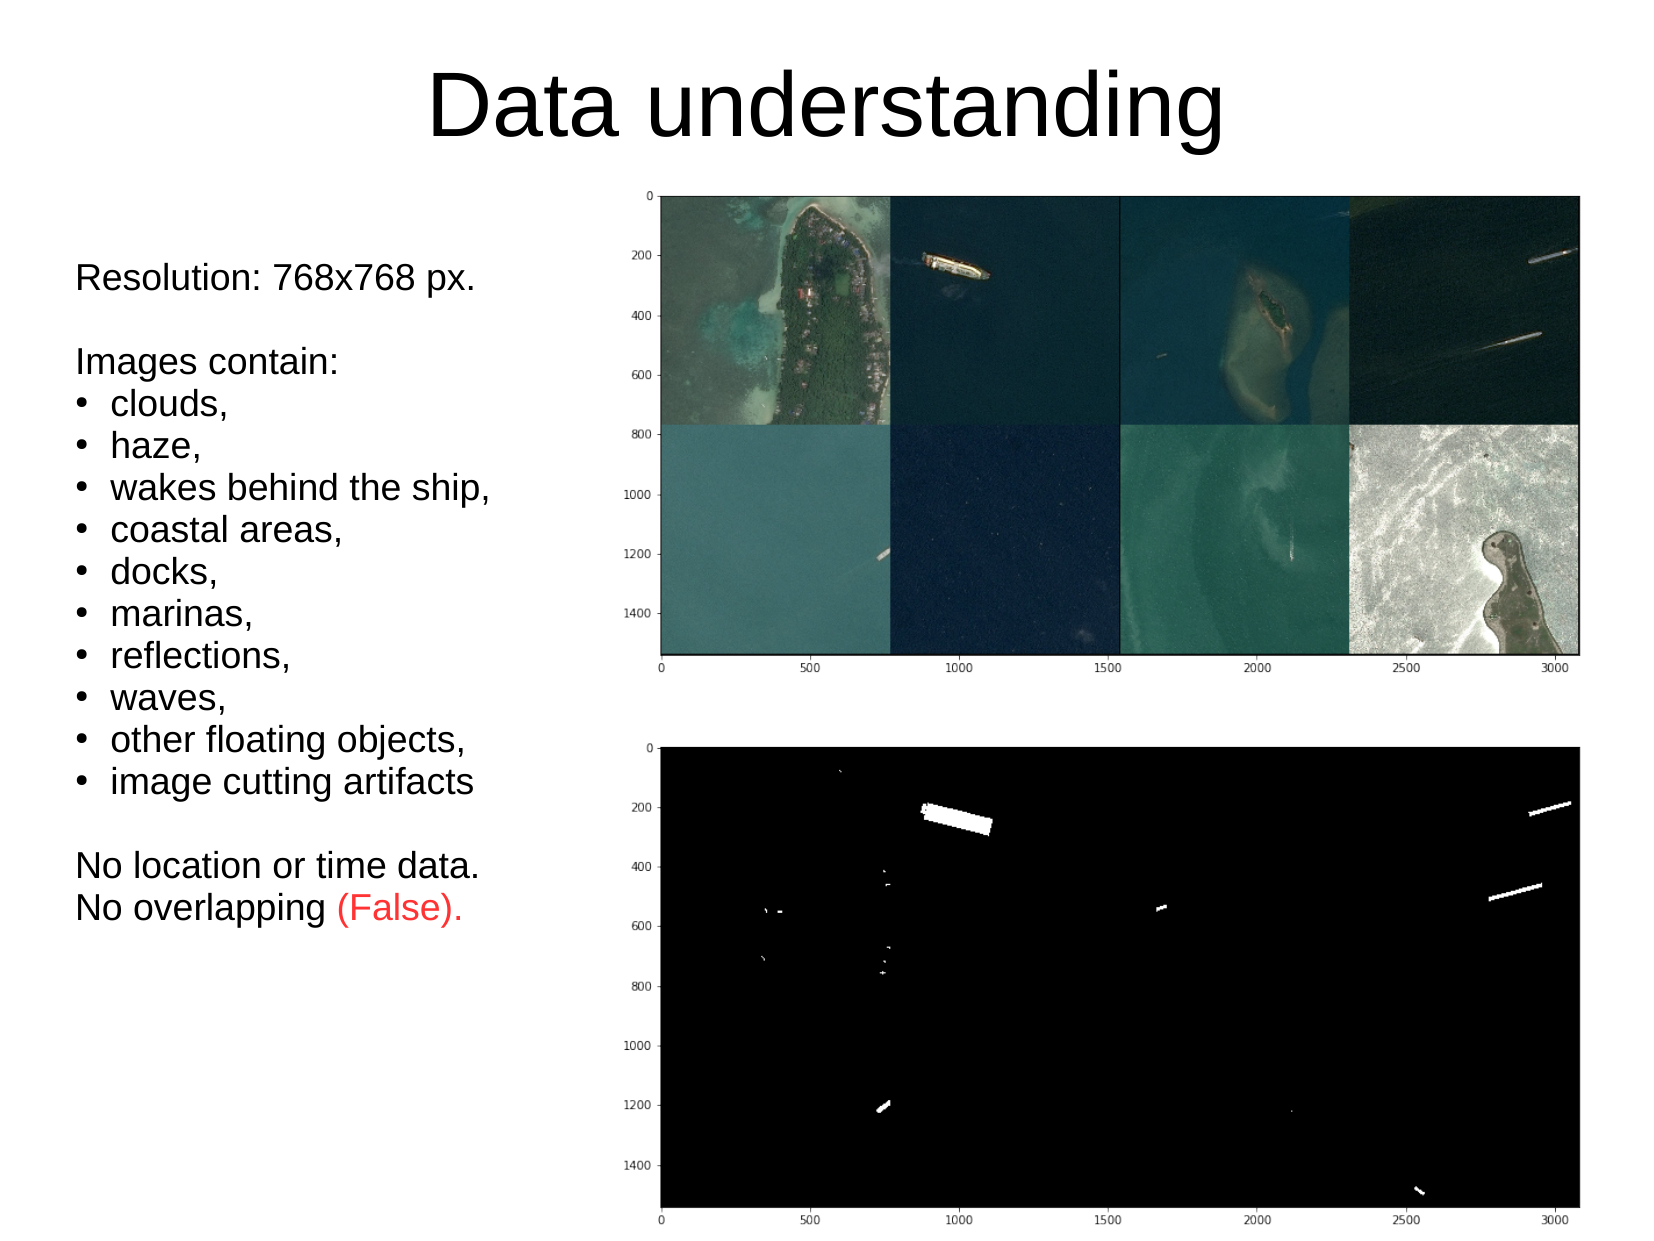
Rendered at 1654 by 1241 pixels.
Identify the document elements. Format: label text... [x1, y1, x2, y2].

subtitle Resolution: 768x768 px. Images contain: clouds, haze, wakes behind the ship, coastal areas, docks, marinas, reflections, waves, other floating objects, image cutting artifacts No location or time data. No overlapping (False). [75, 256, 571, 1004]
picture [615, 183, 1591, 1235]
title Data understanding [82, 28, 1571, 181]
